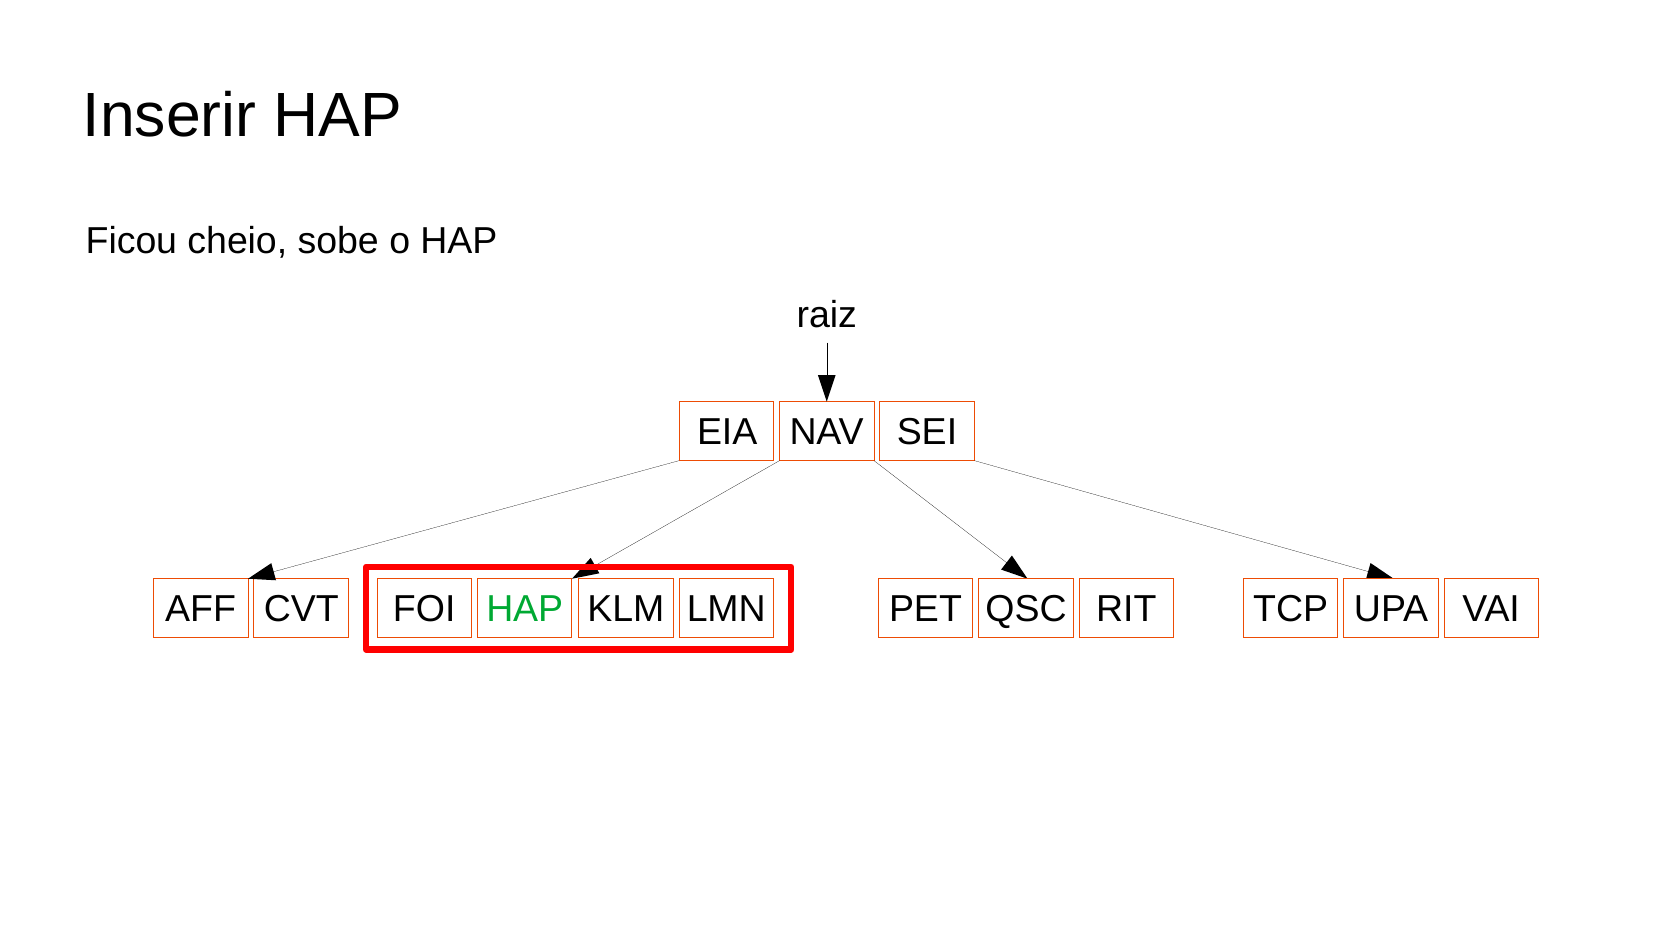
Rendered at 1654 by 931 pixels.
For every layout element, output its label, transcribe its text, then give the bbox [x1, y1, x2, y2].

text_box EIA [679, 401, 774, 461]
text_box raiz [781, 285, 872, 343]
text_box TCP [1243, 578, 1338, 638]
text_box RIT [1079, 578, 1174, 638]
title Inserir HAP [82, 37, 1571, 193]
text_box PET [878, 578, 973, 638]
text_box Ficou cheio, sobe o HAP [70, 212, 513, 270]
text_box NAV [779, 401, 875, 461]
text_box SEI [879, 401, 975, 461]
text_box VAI [1444, 578, 1539, 638]
text_box UPA [1343, 578, 1439, 638]
text_box AFF [153, 578, 249, 638]
text_box QSC [978, 578, 1074, 638]
text_box CVT [253, 578, 349, 638]
text_box [366, 566, 792, 650]
